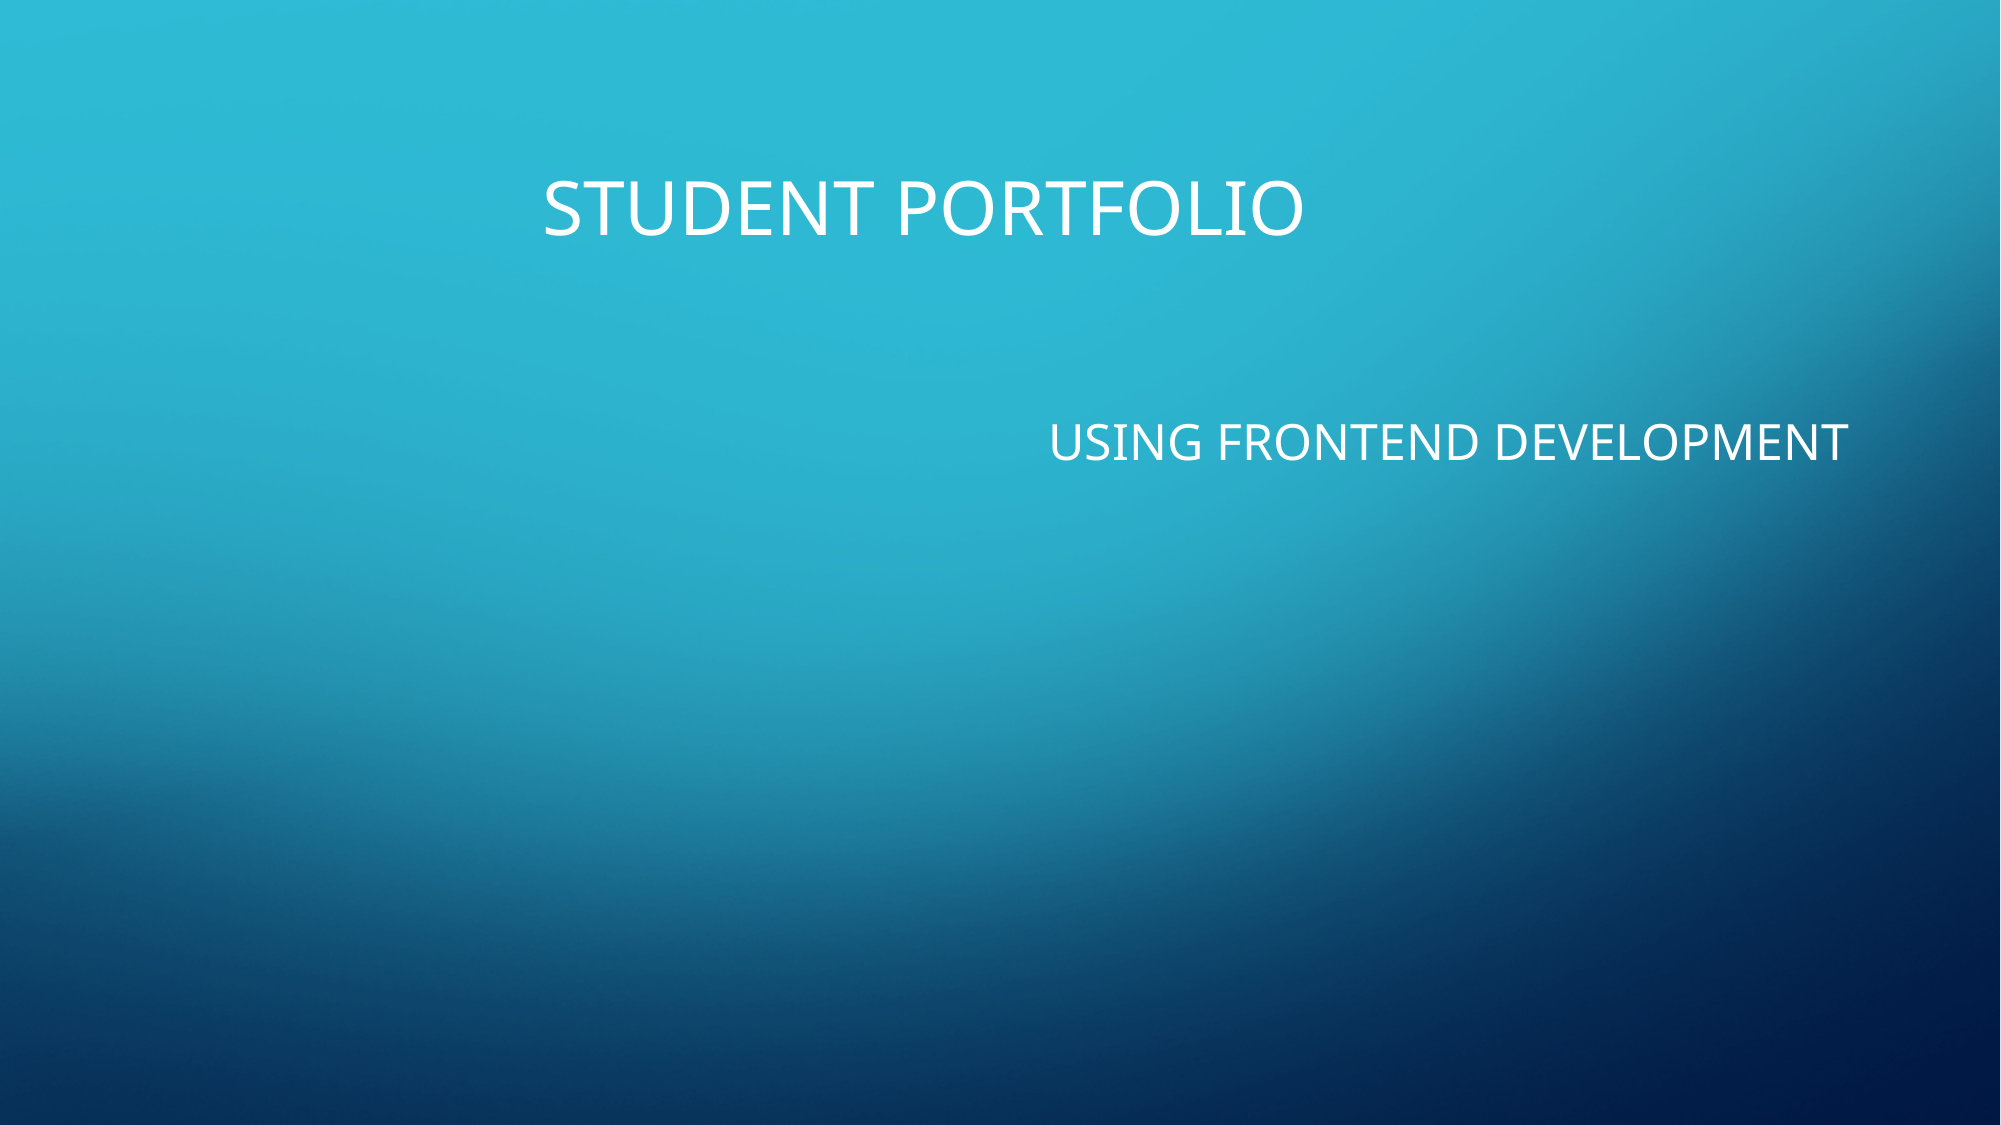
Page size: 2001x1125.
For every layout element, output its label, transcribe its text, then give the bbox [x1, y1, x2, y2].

title STUDENT PORTFOLIO [527, 89, 2000, 333]
list USING FRONTEND DEVELOPMENT [1033, 391, 2000, 494]
